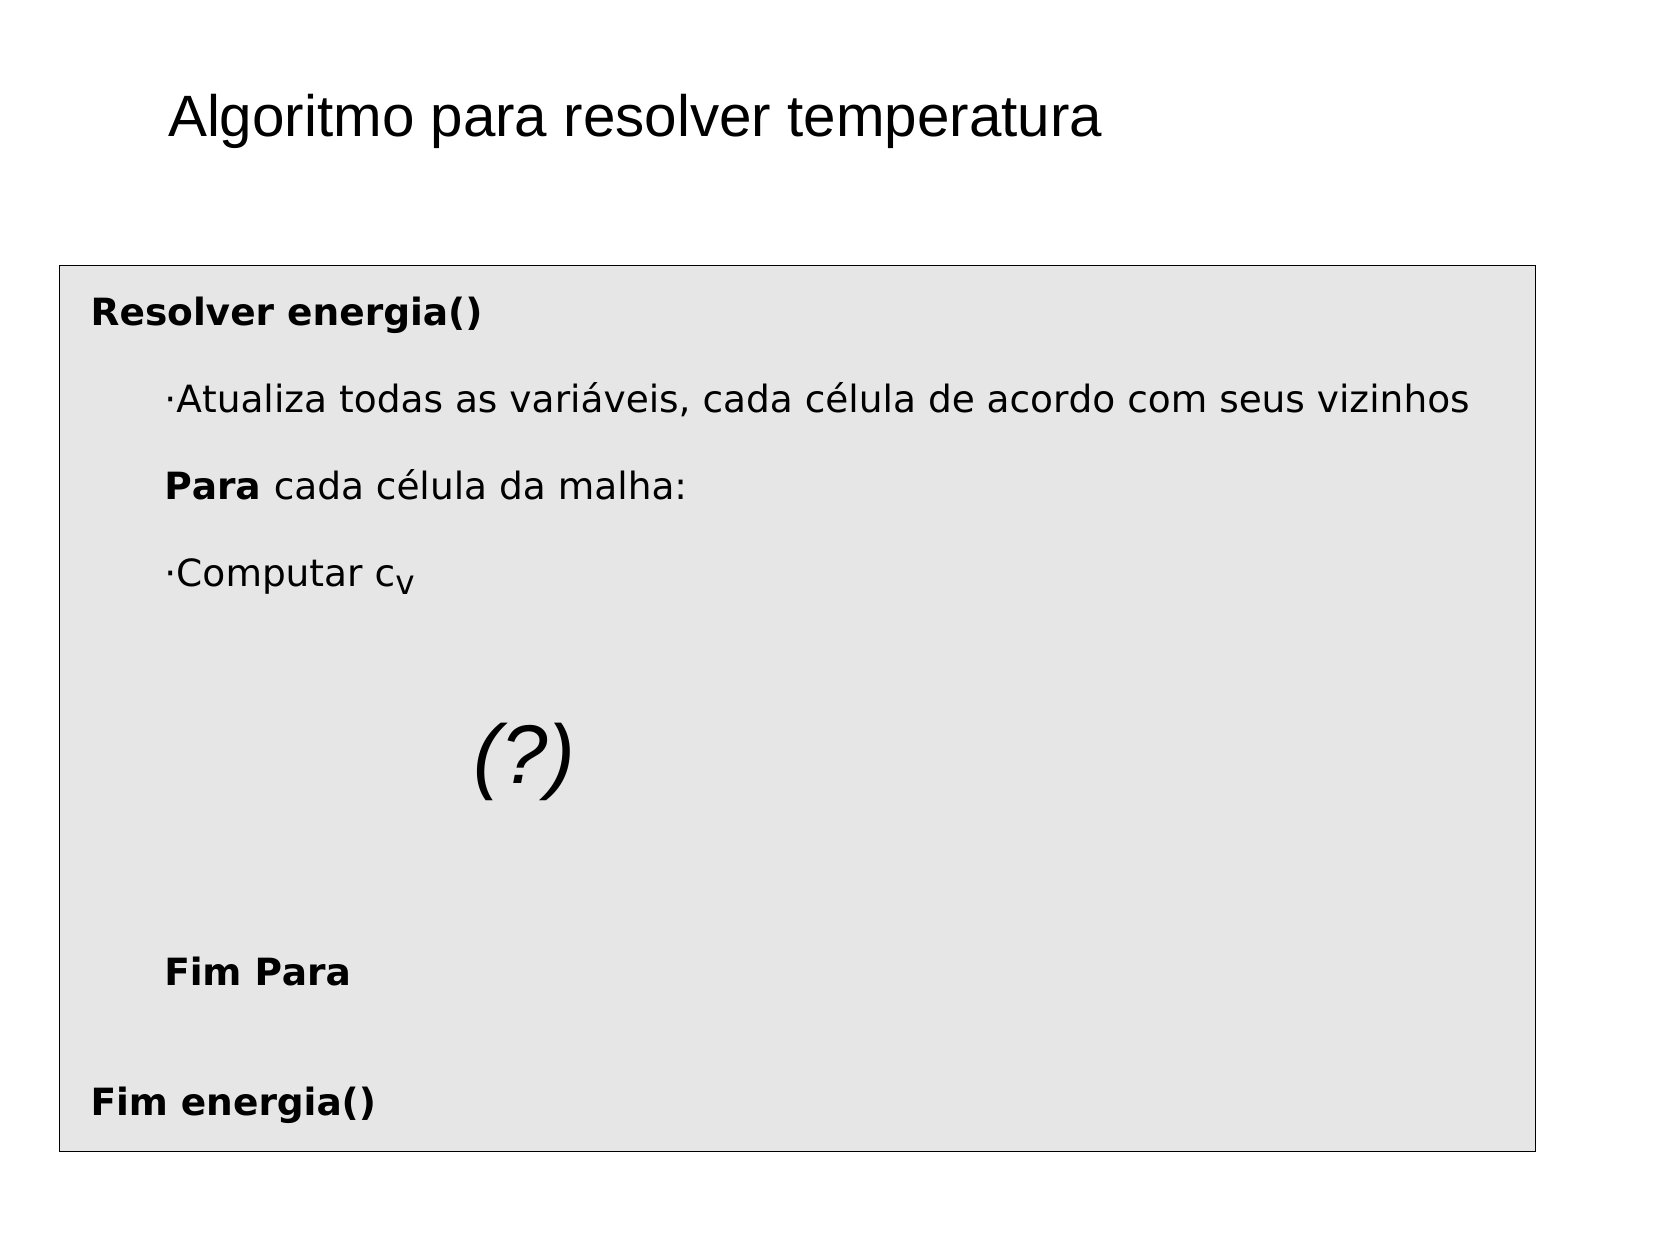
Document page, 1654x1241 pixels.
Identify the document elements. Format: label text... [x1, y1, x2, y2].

text_box Algoritmo para resolver temperatura [153, 76, 1119, 165]
text_box (?) [459, 700, 591, 821]
text_box [59, 206, 1536, 1152]
text_box Resolver energia() ·Atualiza todas as variáveis, cada célula de acordo com seus vizinhos Para cada célula da malha: ·Computar cv Fim Para Fim energia() [75, 283, 1487, 1215]
